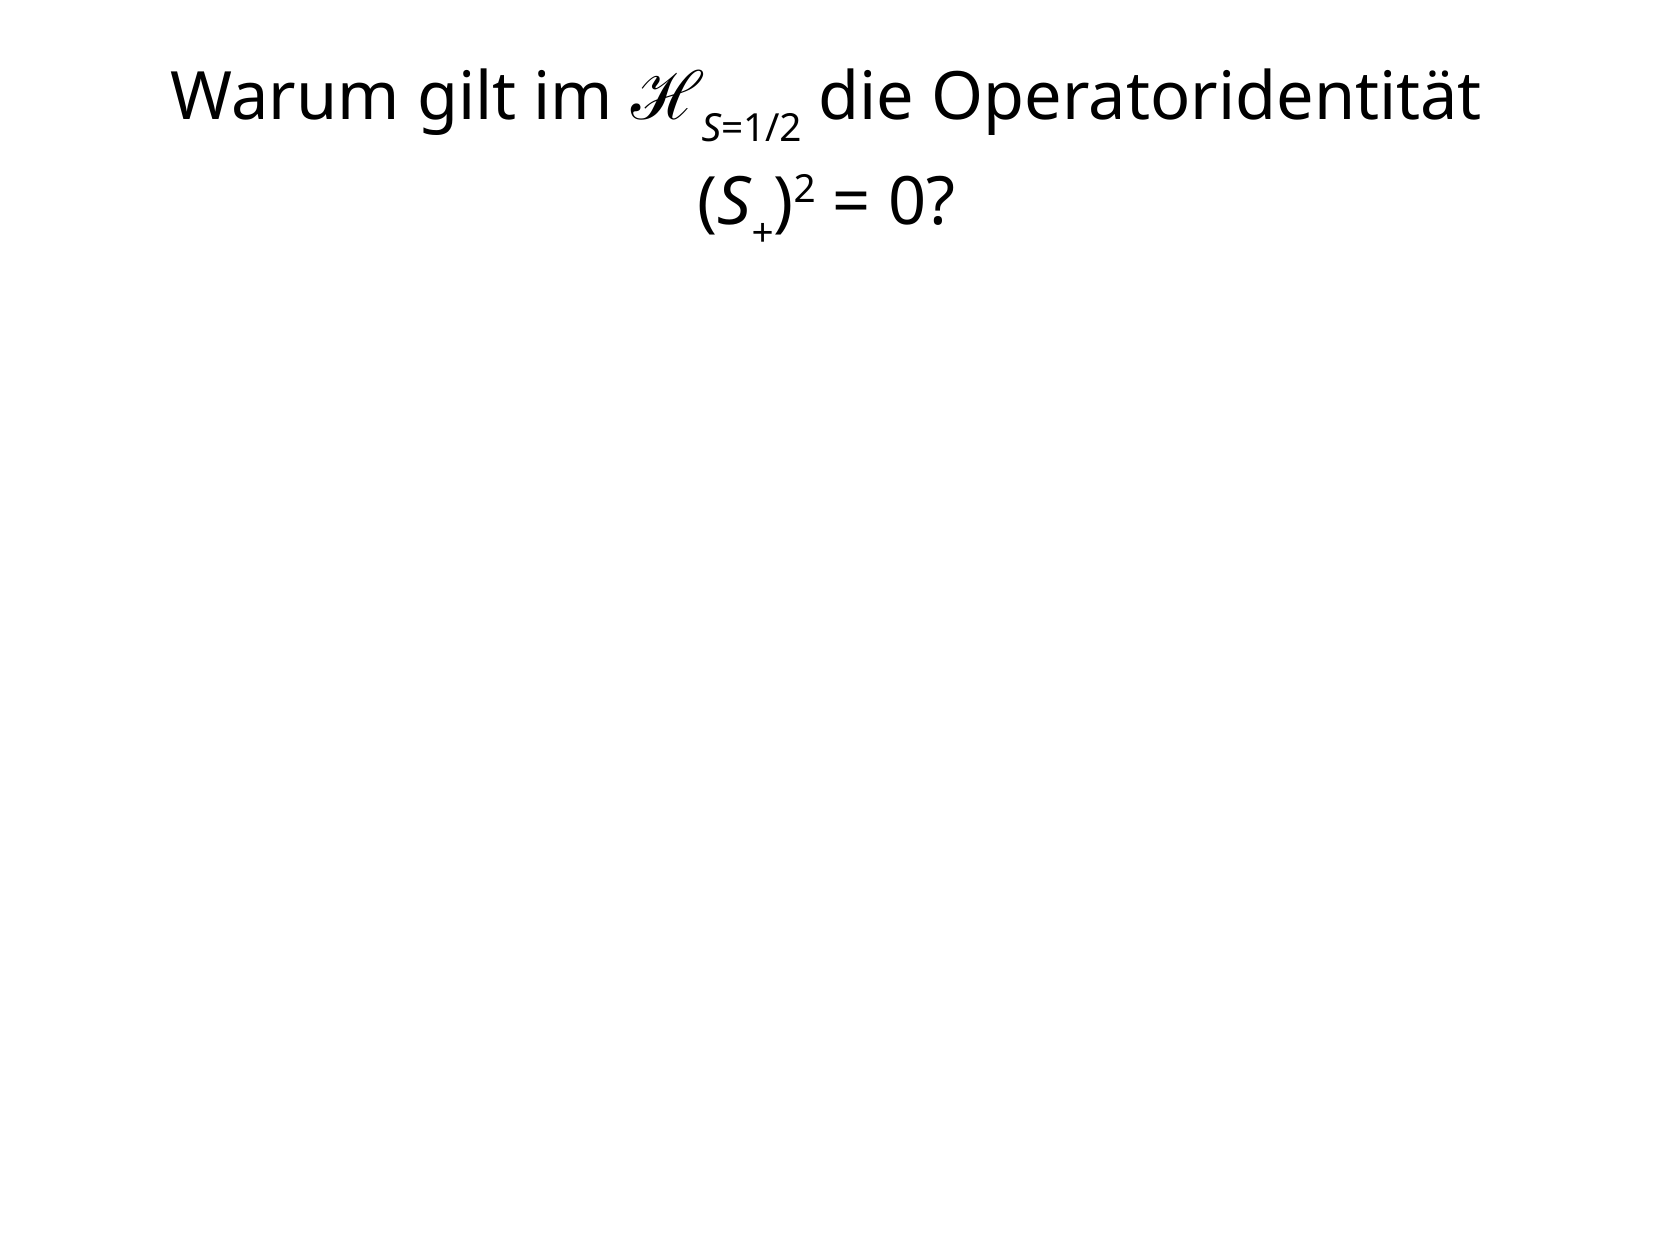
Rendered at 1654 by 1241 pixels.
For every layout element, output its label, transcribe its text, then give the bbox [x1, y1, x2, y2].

title Warum gilt im ℋS=1/2 die Operatoridentität (S+)2 = 0? [82, 49, 1571, 257]
